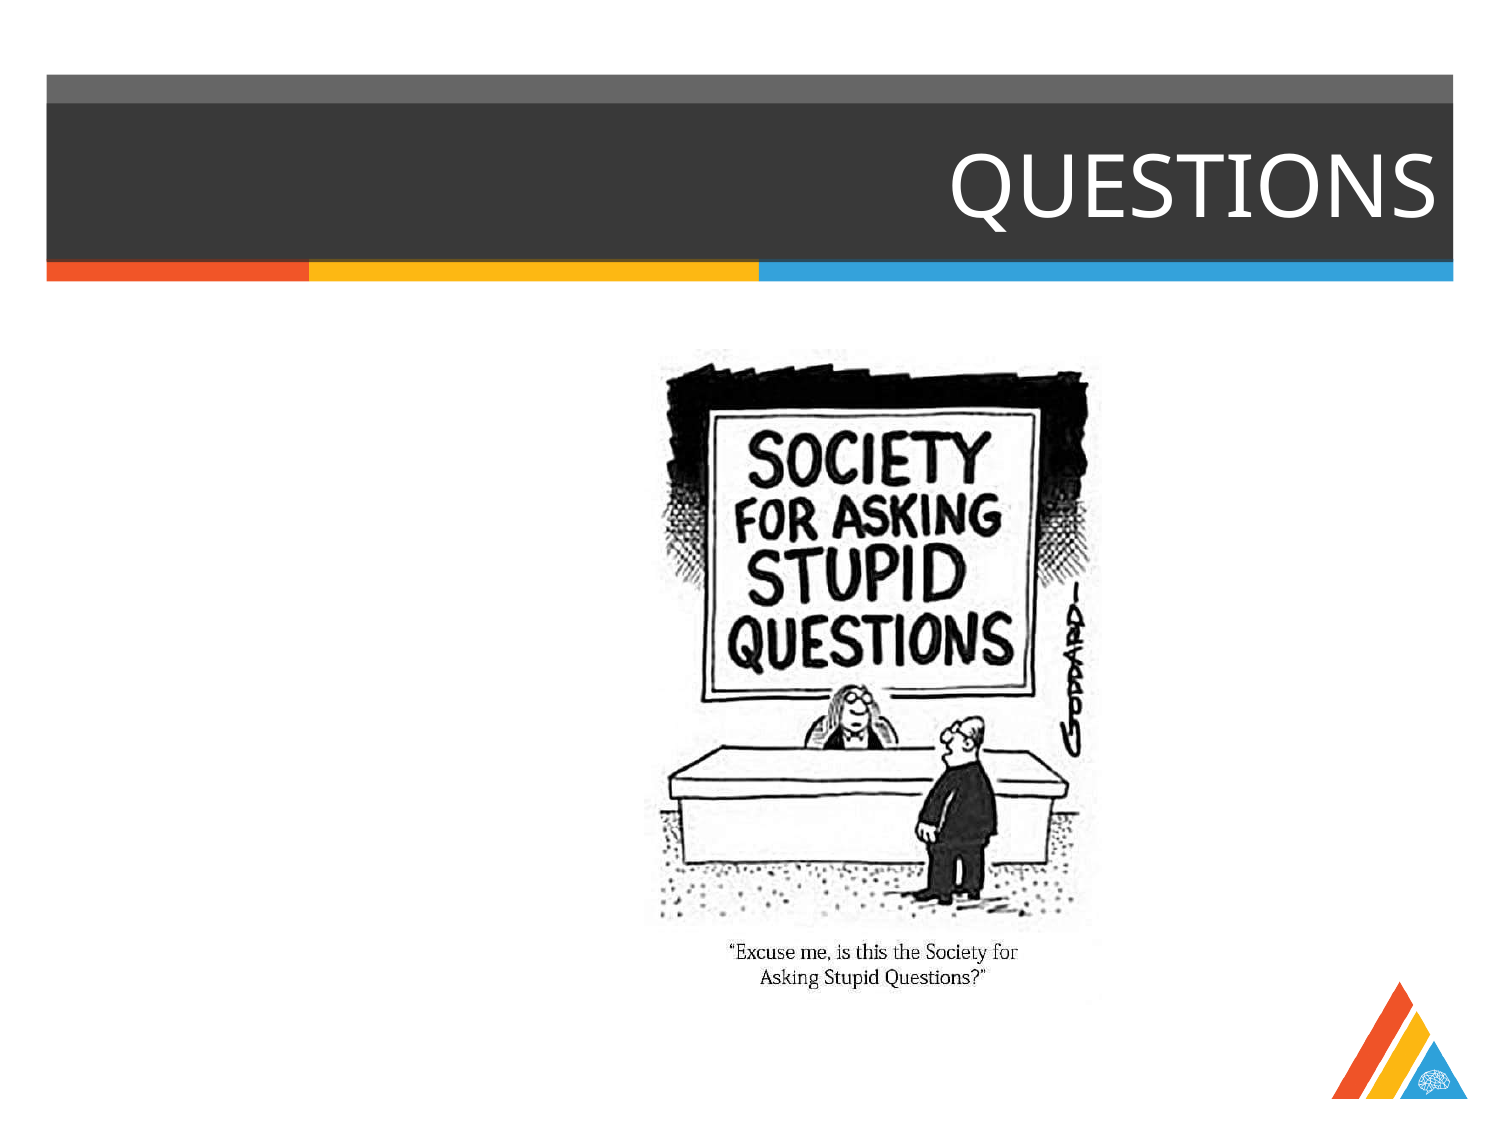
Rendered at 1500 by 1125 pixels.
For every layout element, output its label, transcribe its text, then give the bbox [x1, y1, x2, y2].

title QUESTIONS [46, 103, 1454, 263]
picture [292, 349, 1468, 1099]
